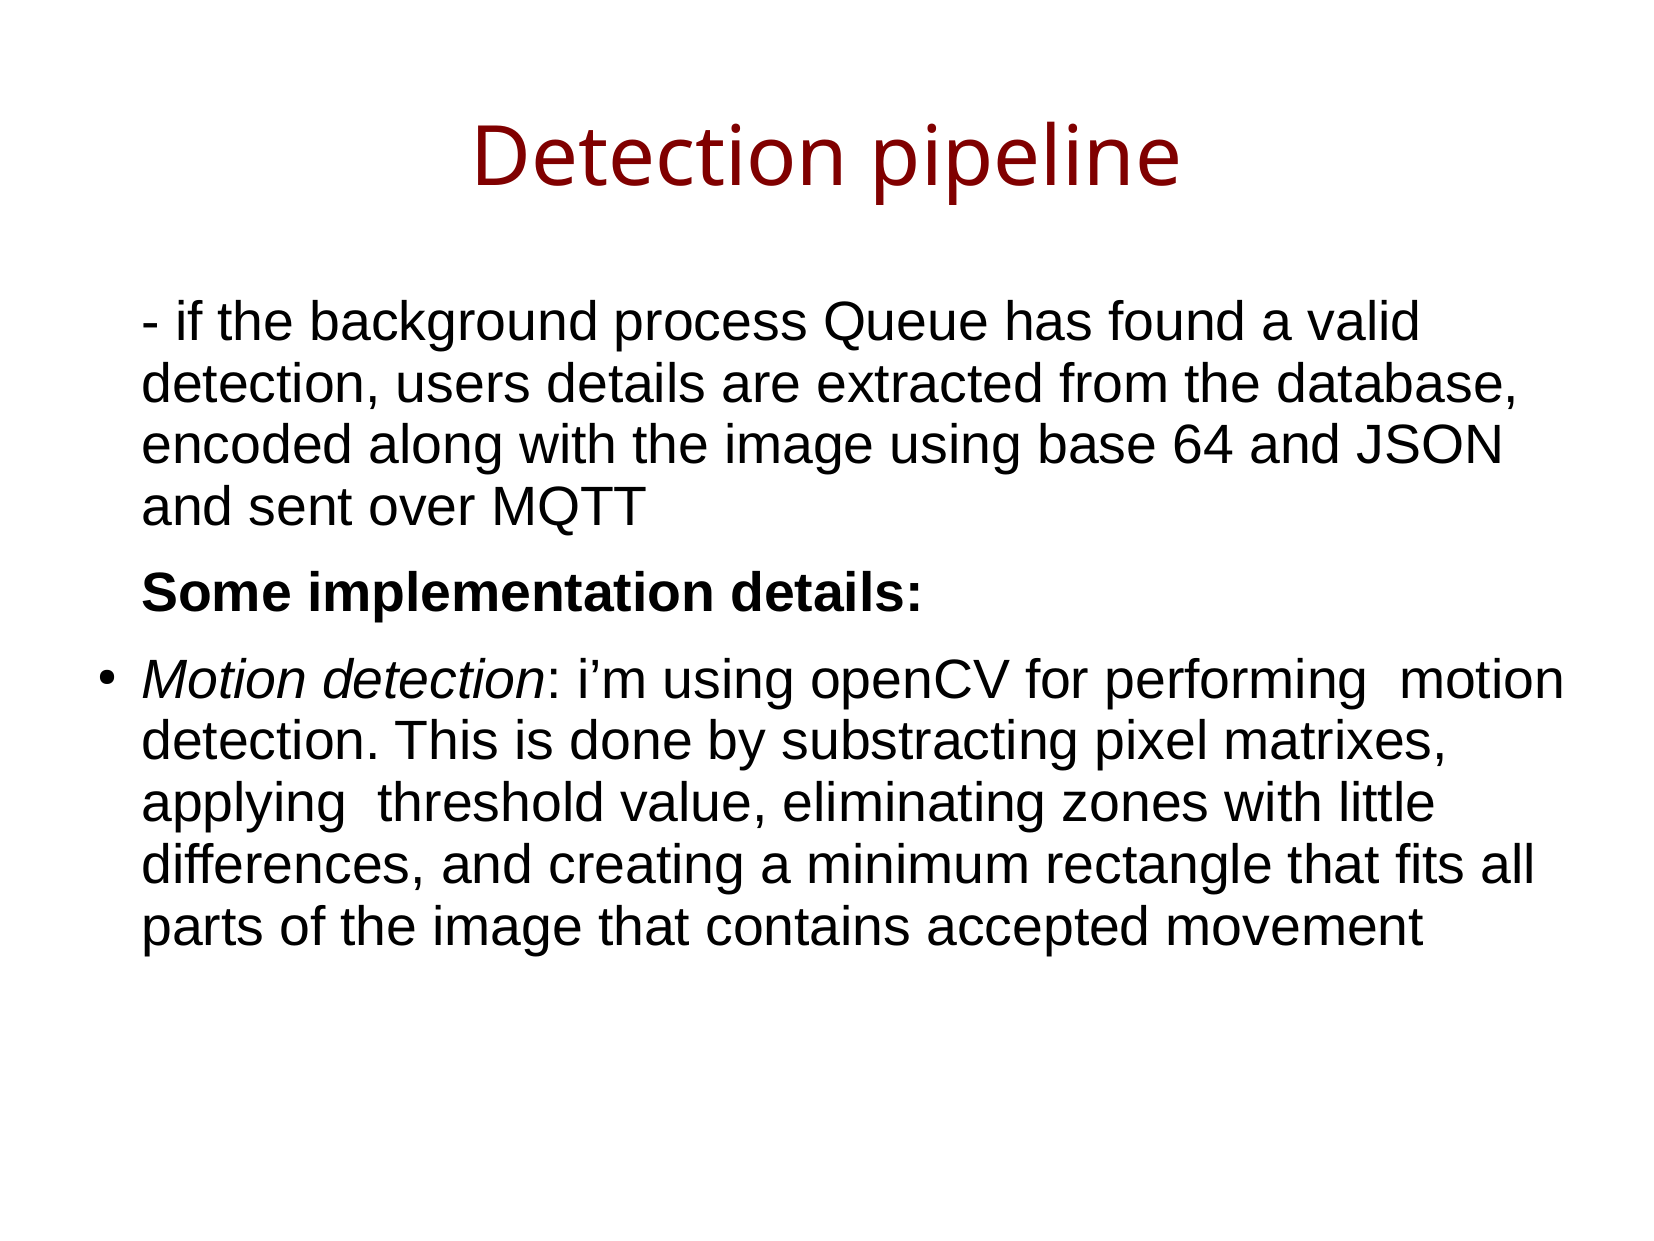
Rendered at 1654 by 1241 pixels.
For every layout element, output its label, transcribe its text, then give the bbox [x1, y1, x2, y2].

list - if the background process Queue has found a valid detection, users details are extracted from the database, encoded along with the image using base 64 and JSON and sent over MQTT Some implementation details: Motion detection: i’m using openCV for performing motion detection. This is done by substracting pixel matrixes, applying threshold value, eliminating zones with little differences, and creating a minimum rectangle that fits all parts of the image that contains accepted movement [82, 290, 1571, 1010]
title Detection pipeline [82, 49, 1571, 257]
